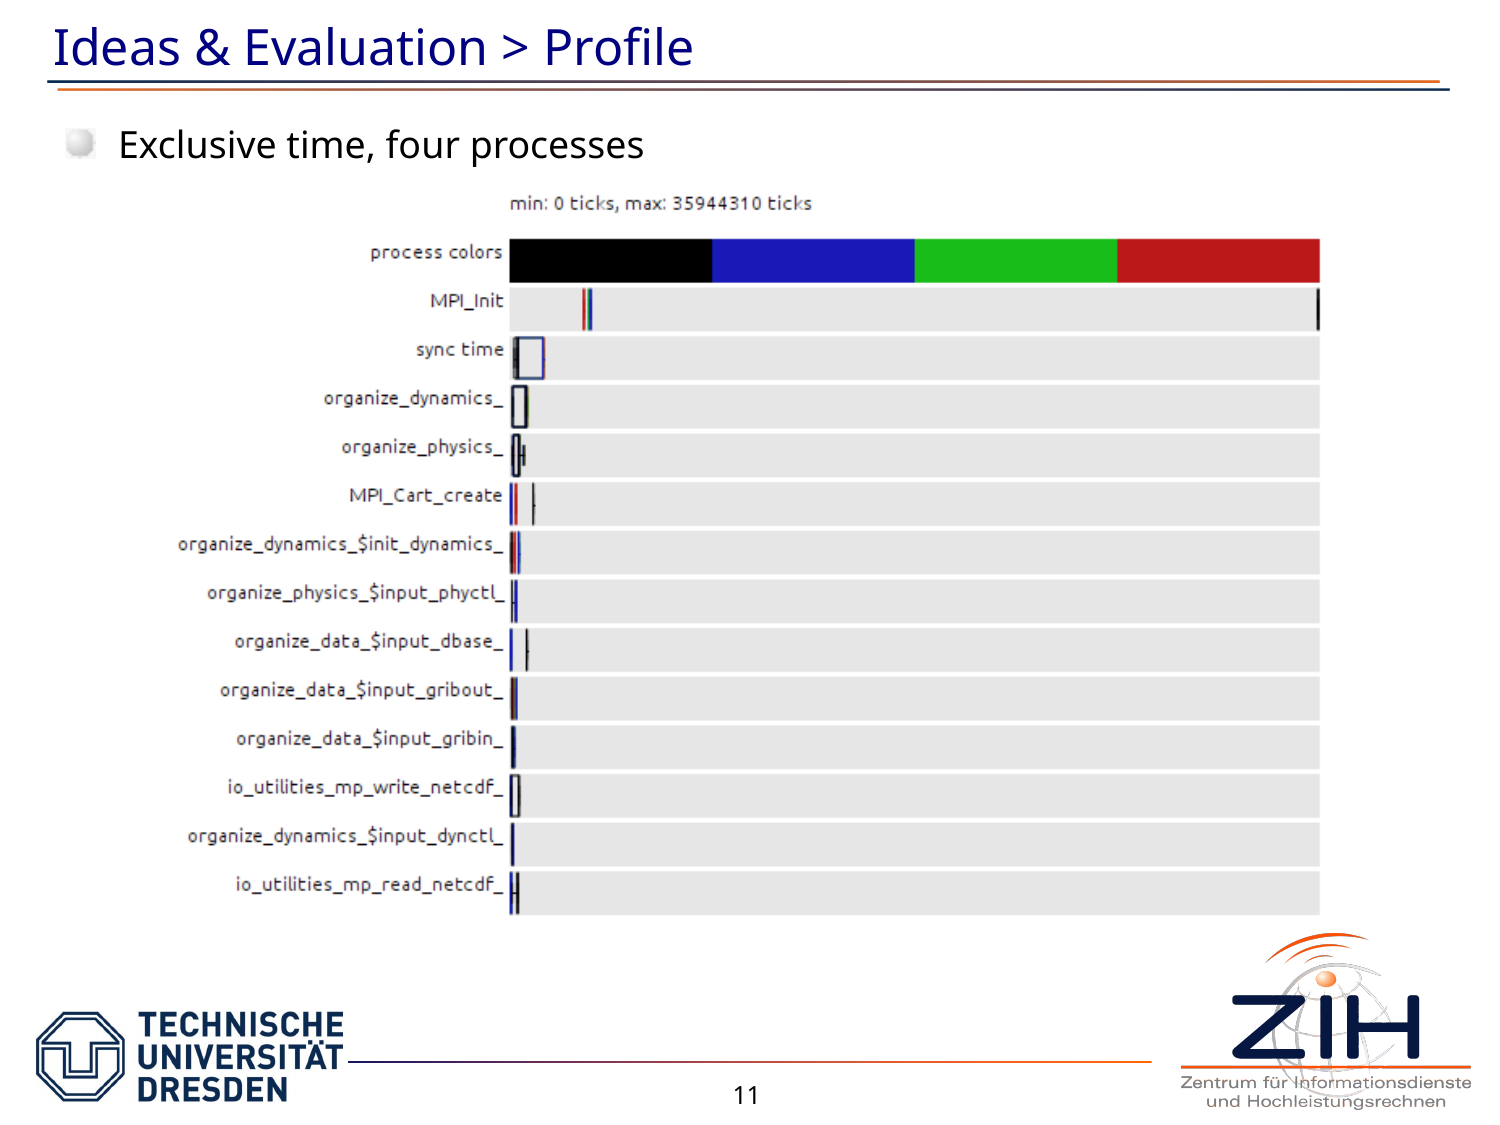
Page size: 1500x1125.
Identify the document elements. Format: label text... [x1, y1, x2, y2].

picture [1181, 933, 1471, 1110]
picture [176, 189, 1325, 917]
list Exclusive time, four processes [29, 118, 1418, 771]
picture [47, 80, 1450, 91]
picture [35, 1011, 343, 1102]
title Ideas & Evaluation > Profile [53, 12, 1453, 81]
